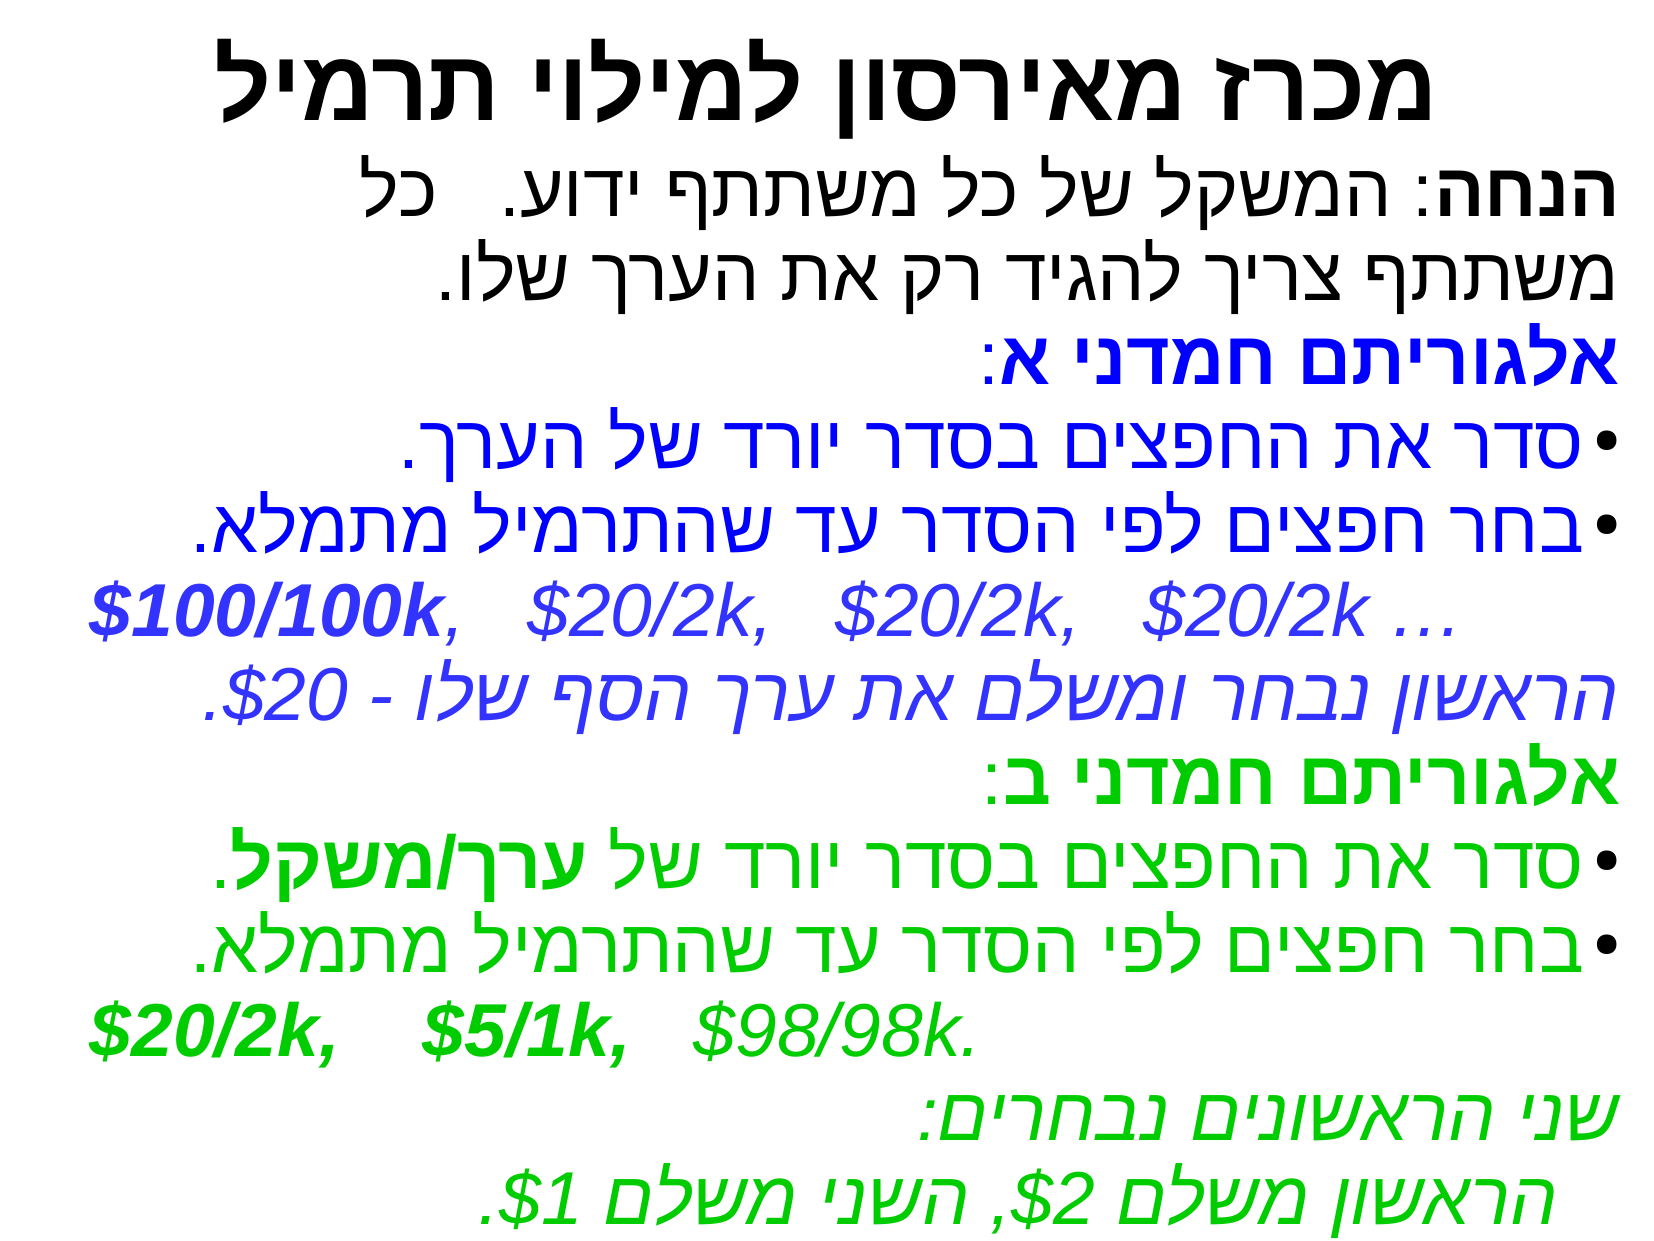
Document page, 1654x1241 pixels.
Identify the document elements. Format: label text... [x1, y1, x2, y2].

text_box הנחה: המשקל של כל משתתף ידוע. כל משתתף צריך להגיד רק את הערך שלו. אלגוריתם חמדני א: סדר את החפצים בסדר יורד של הערך. בחר חפצים לפי הסדר עד שהתרמיל מתמלא. $100/100k, $20/2k, $20/2k, $20/2k … הראשון נבחר ומשלם את ערך הסף שלו - $20. אלגוריתם חמדני ב: סדר את החפצים בסדר יורד של ערך/משקל. בחר חפצים לפי הסדר עד שהתרמיל מתמלא. $20/2k, $5/1k, $98/98k. שני הראשונים נבחרים: הראשון משלם $2, השני משלם $1. [75, 141, 1636, 1241]
title מכרז מאירסון למילוי תרמיל [0, 21, 1654, 151]
